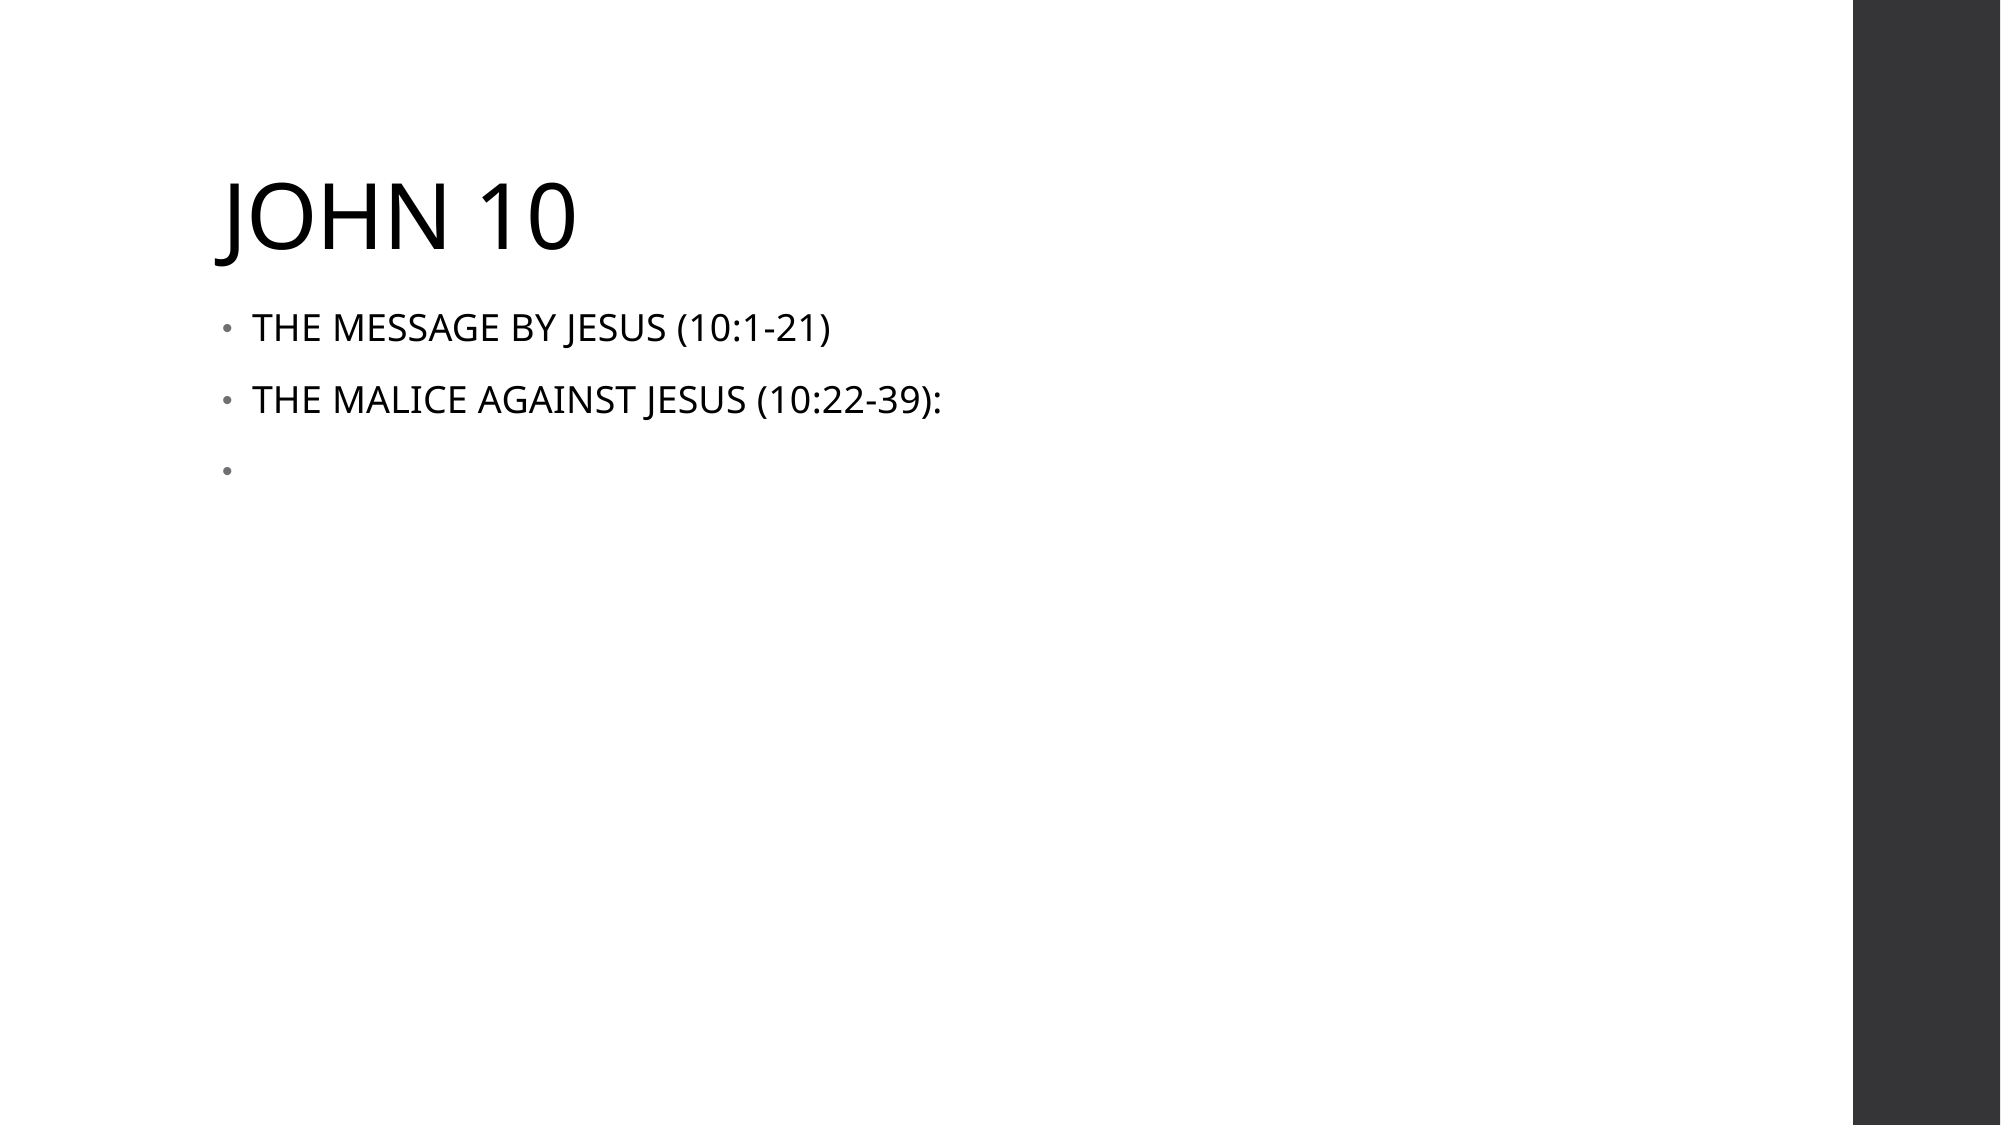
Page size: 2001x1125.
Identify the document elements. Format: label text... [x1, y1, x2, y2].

list THE MESSAGE BY JESUS (10:1-21) THE MALICE AGAINST JESUS (10:22-39): [206, 299, 1617, 1014]
title JOHN 10 [206, 60, 1797, 278]
